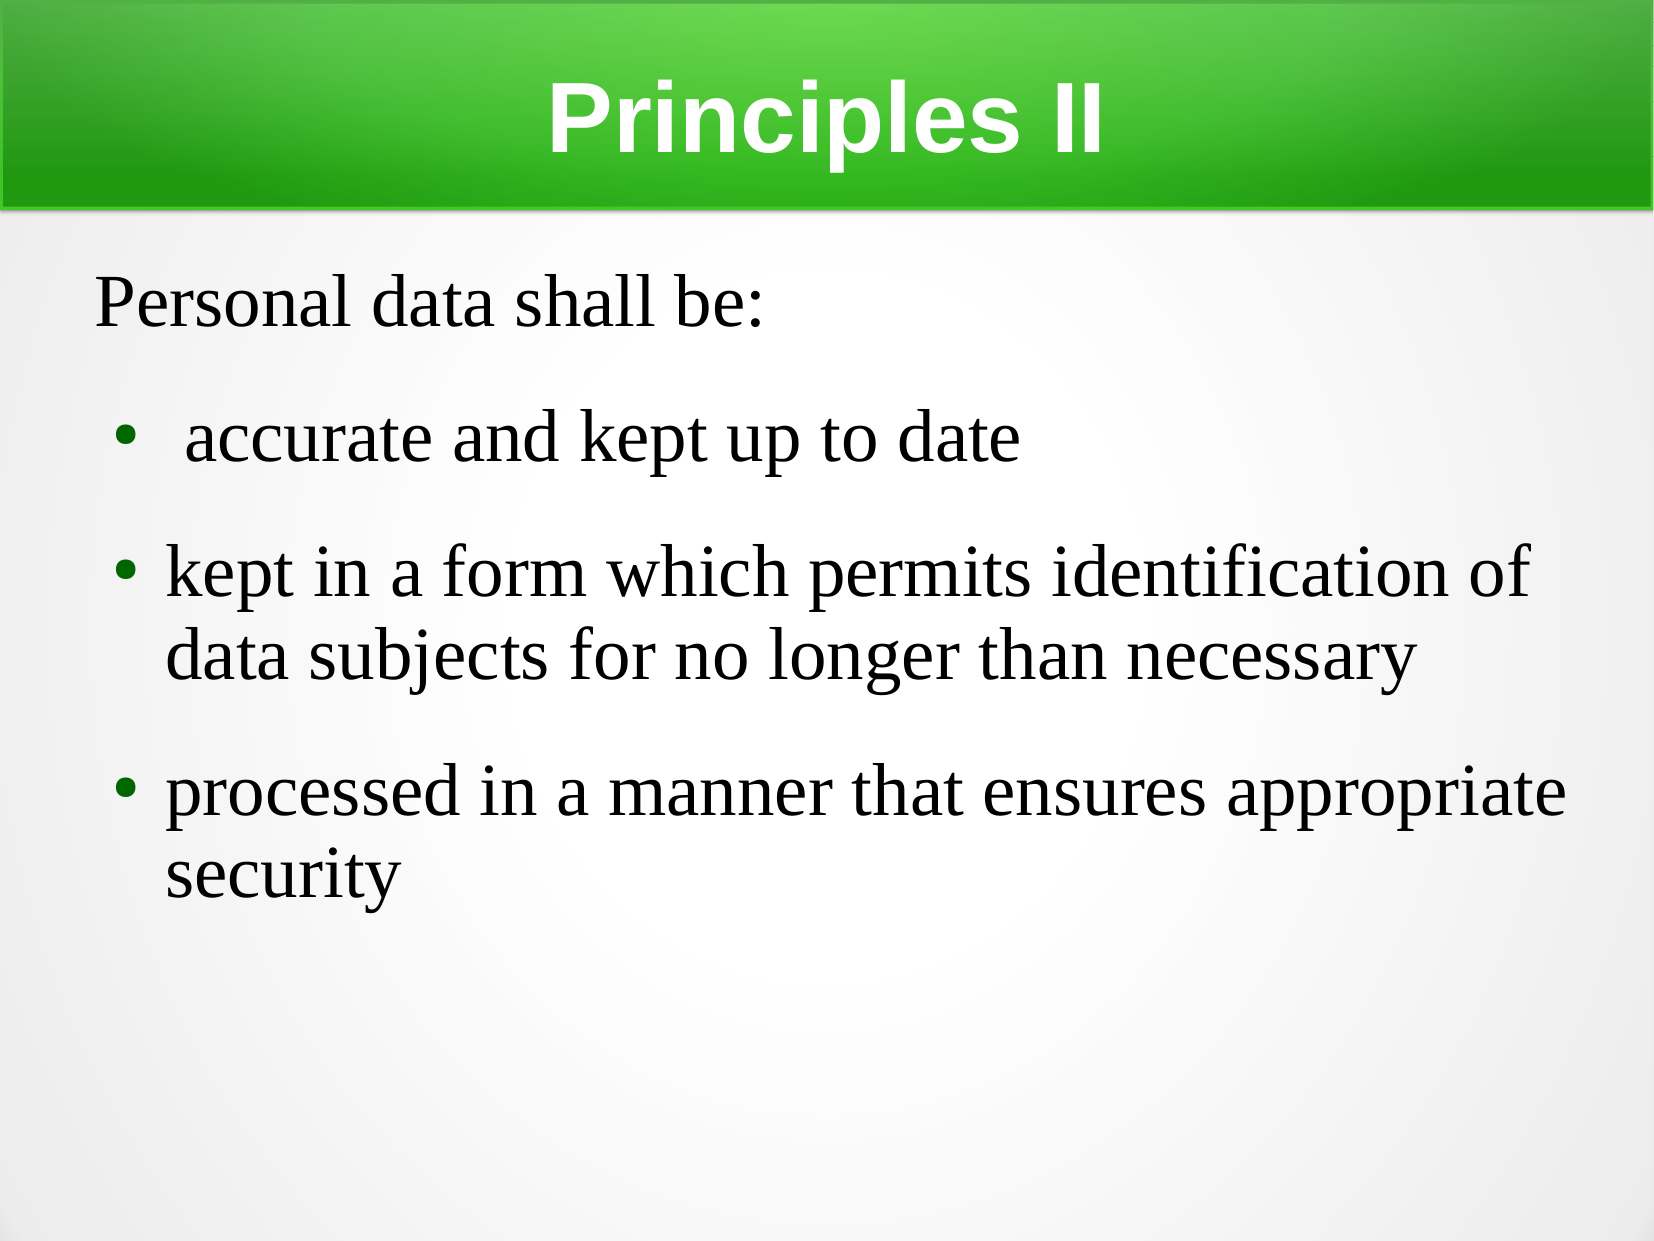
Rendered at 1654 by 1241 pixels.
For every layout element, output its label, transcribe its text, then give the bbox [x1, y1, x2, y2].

list Personal data shall be: accurate and kept up to date kept in a form which permits identification of data subjects for no longer than necessary processed in a manner that ensures appropriate security [94, 259, 1583, 1170]
title Principles II [82, 46, 1571, 190]
